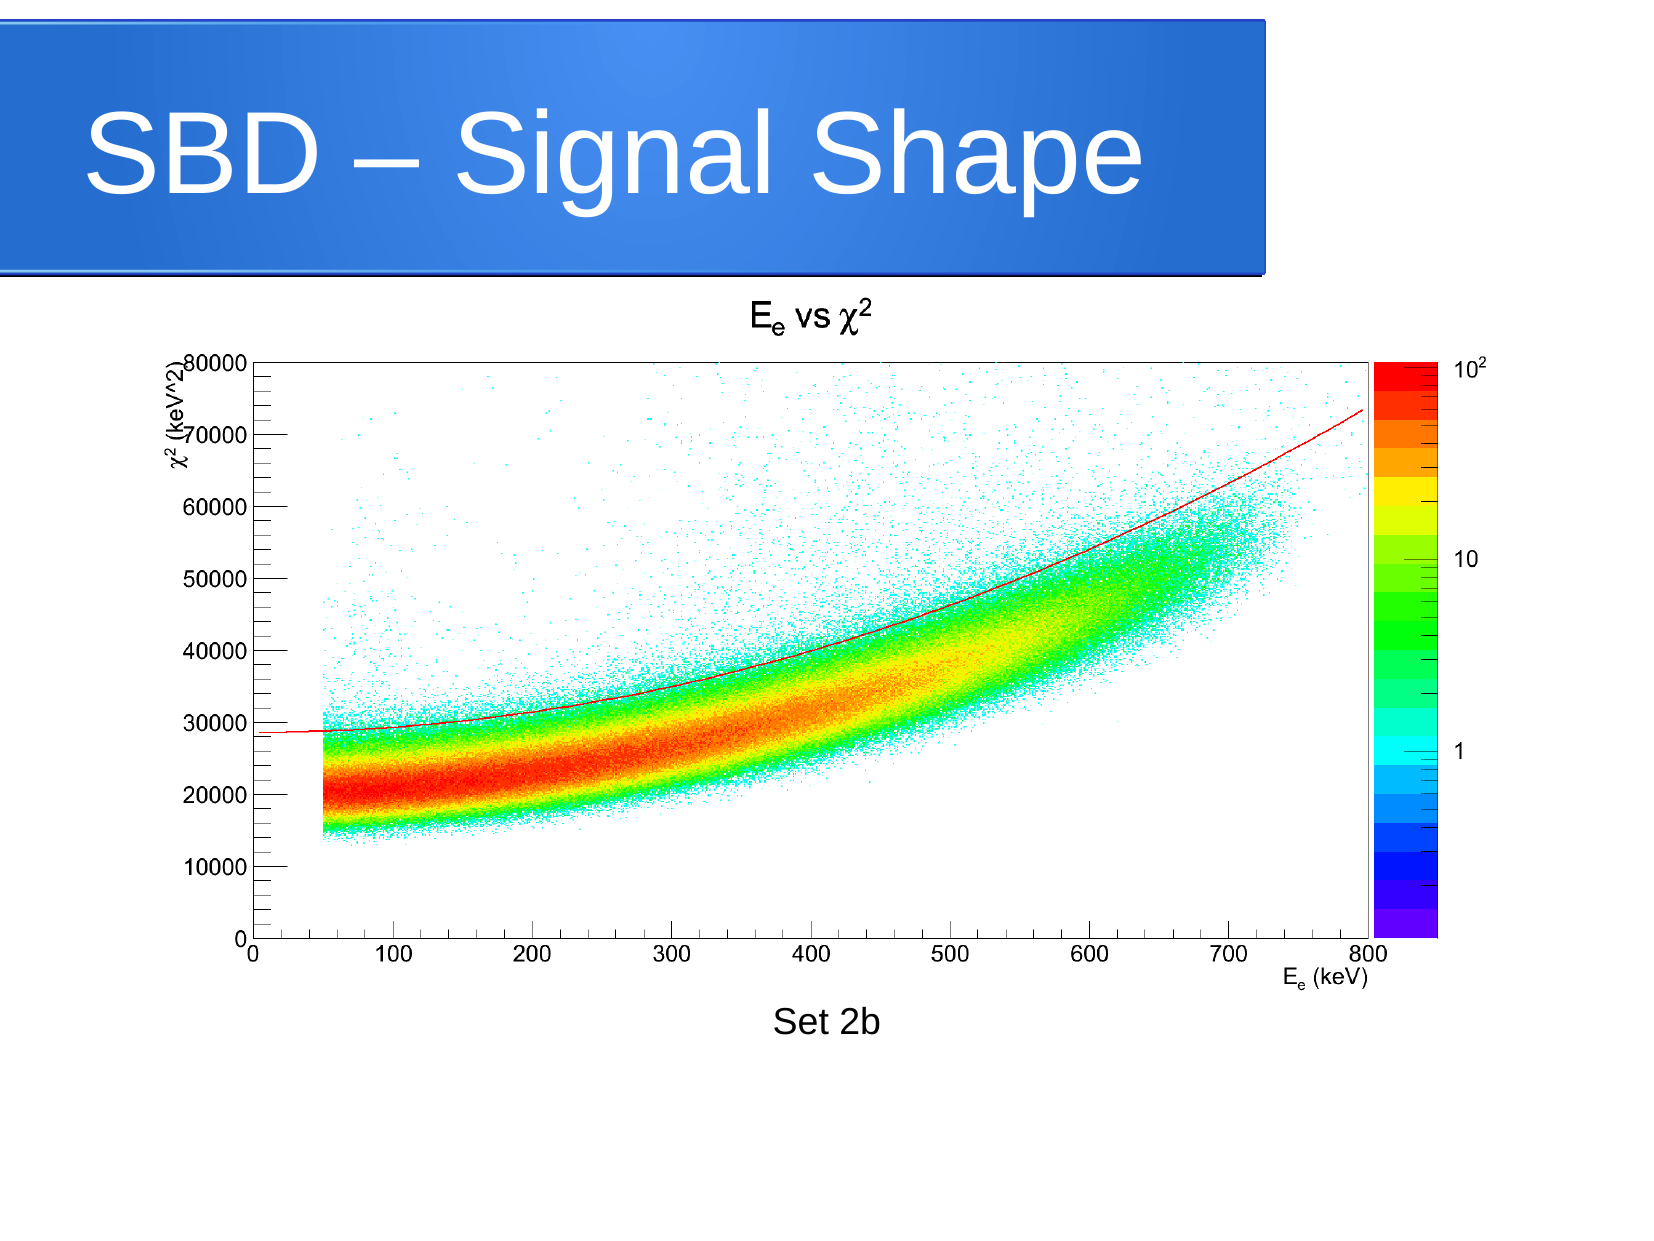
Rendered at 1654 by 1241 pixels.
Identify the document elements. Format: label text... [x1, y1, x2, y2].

title SBD – Signal Shape [82, 49, 1250, 257]
picture [0, 17, 1270, 282]
picture [114, 290, 1507, 1010]
text_box Set 2b [757, 993, 896, 1051]
